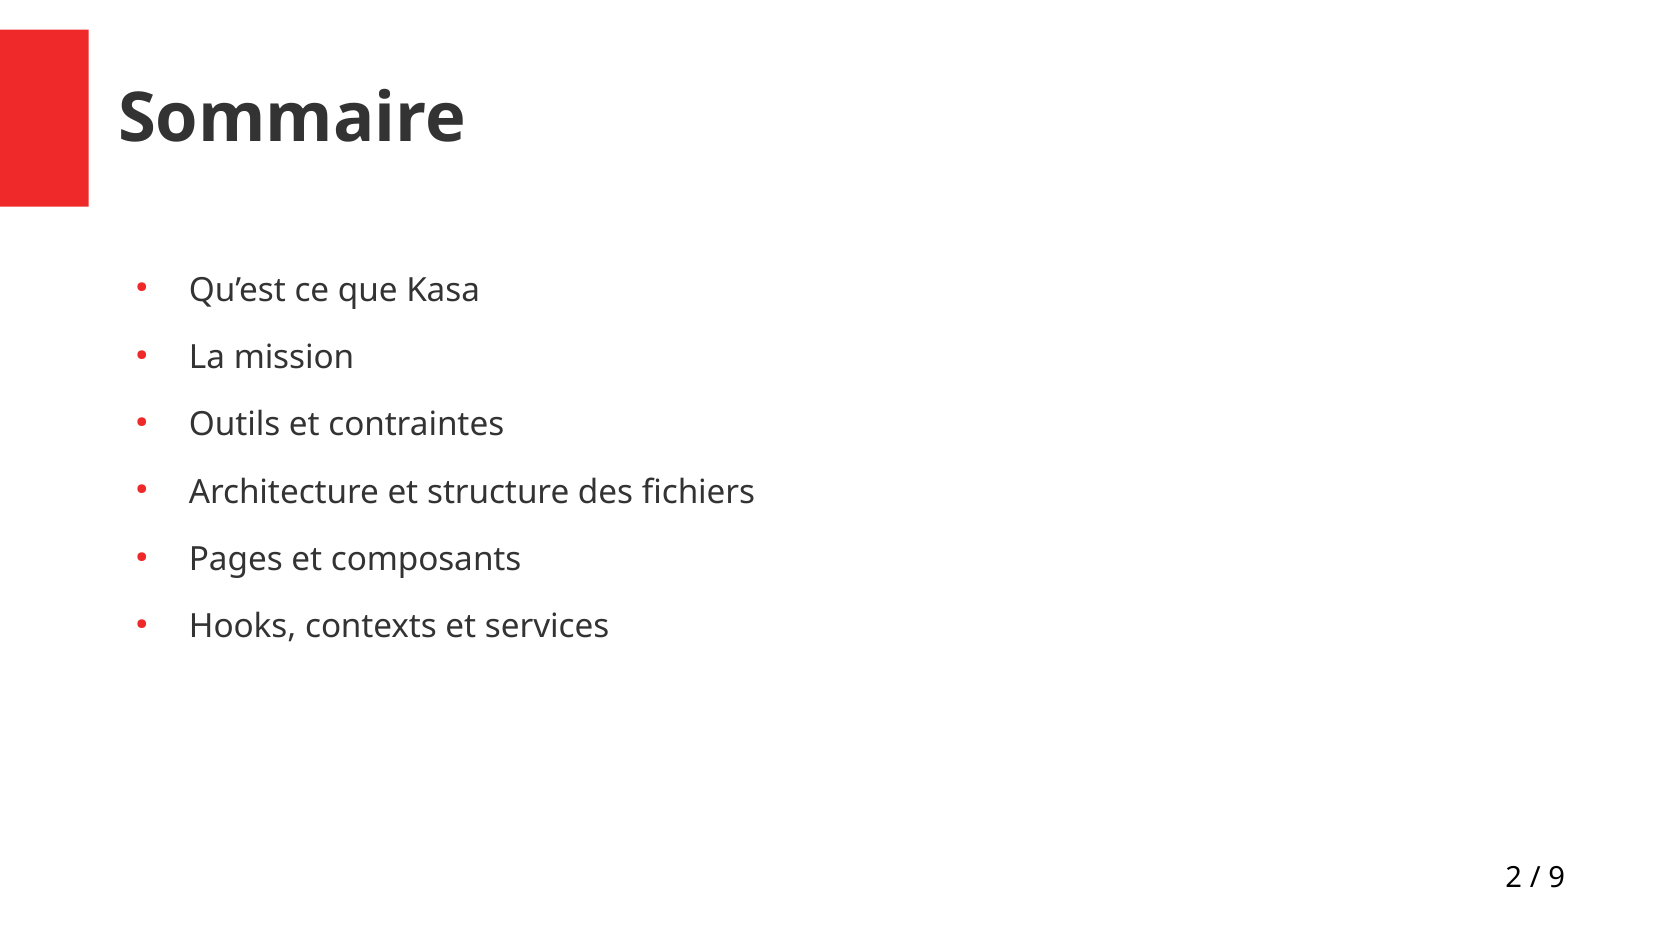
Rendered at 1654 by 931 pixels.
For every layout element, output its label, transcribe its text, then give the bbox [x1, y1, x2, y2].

list Qu’est ce que Kasa La mission Outils et contraintes Architecture et structure des fichiers Pages et composants Hooks, contexts et services [118, 265, 1536, 806]
title Sommaire [118, 37, 1571, 193]
